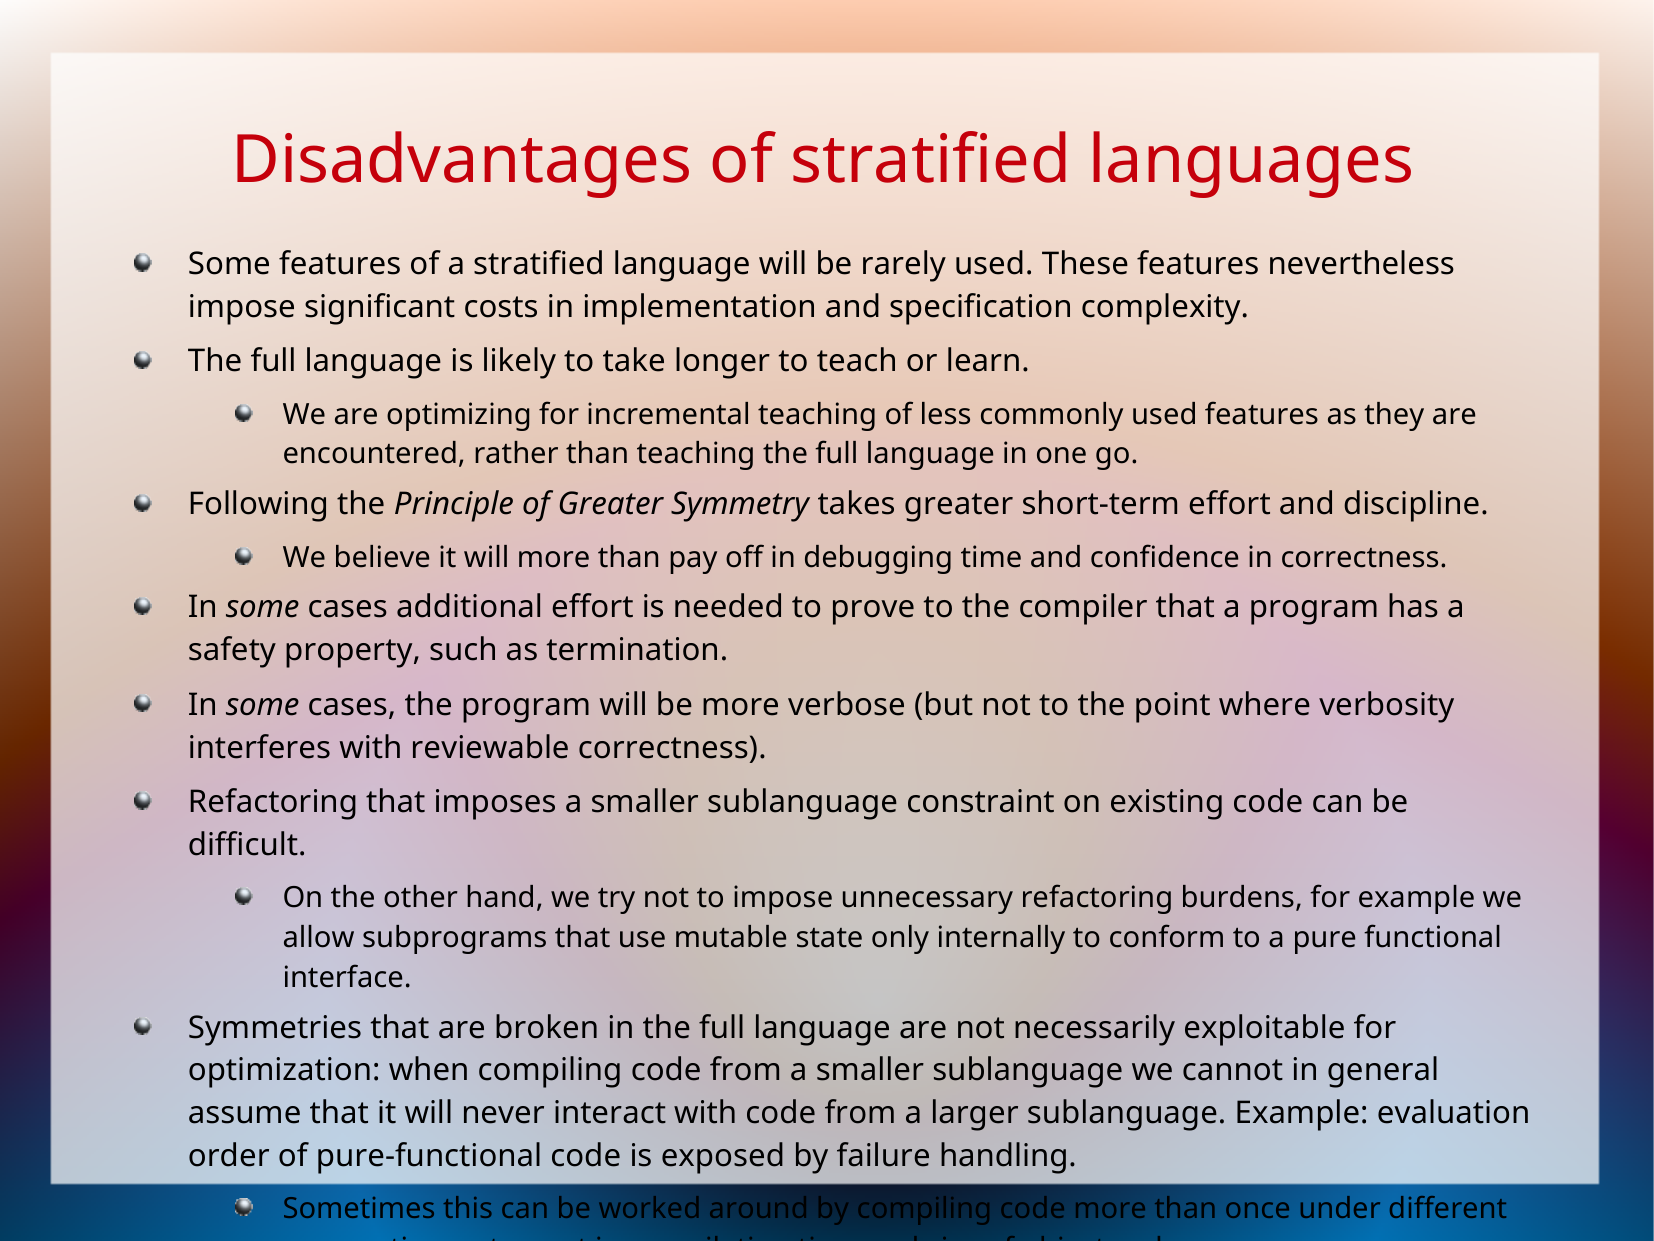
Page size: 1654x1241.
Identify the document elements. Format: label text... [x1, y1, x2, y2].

list Some features of a stratified language will be rarely used. These features nevertheless impose significant costs in implementation and specification complexity. The full language is likely to take longer to teach or learn. We are optimizing for incremental teaching of less commonly used features as they are encountered, rather than teaching the full language in one go. Following the Principle of Greater Symmetry takes greater short-term effort and discipline. We believe it will more than pay off in debugging time and confidence in correctness. In some cases additional effort is needed to prove to the compiler that a program has a safety property, such as termination. In some cases, the program will be more verbose (but not to the point where verbosity interferes with reviewable correctness). Refactoring that imposes a smaller sublanguage constraint on existing code can be difficult. On the other hand, we try not to impose unnecessary refactoring burdens, for example we allow subprograms that use mutable state only internally to conform to a pure functional interface. Symmetries that are broken in the full language are not necessarily exploitable for optimization: when compiling code from a smaller sublanguage we cannot in general assume that it will never interact with code from a larger sublanguage. Example: evaluation order of pure‑functional code is exposed by failure handling. Sometimes this can be worked around by compiling code more than once under different assumptions, at a cost in compilation time and size of object code. [117, 241, 1536, 1093]
title Disadvantages of stratified languages [79, 60, 1569, 253]
picture [0, 0, 1654, 1241]
